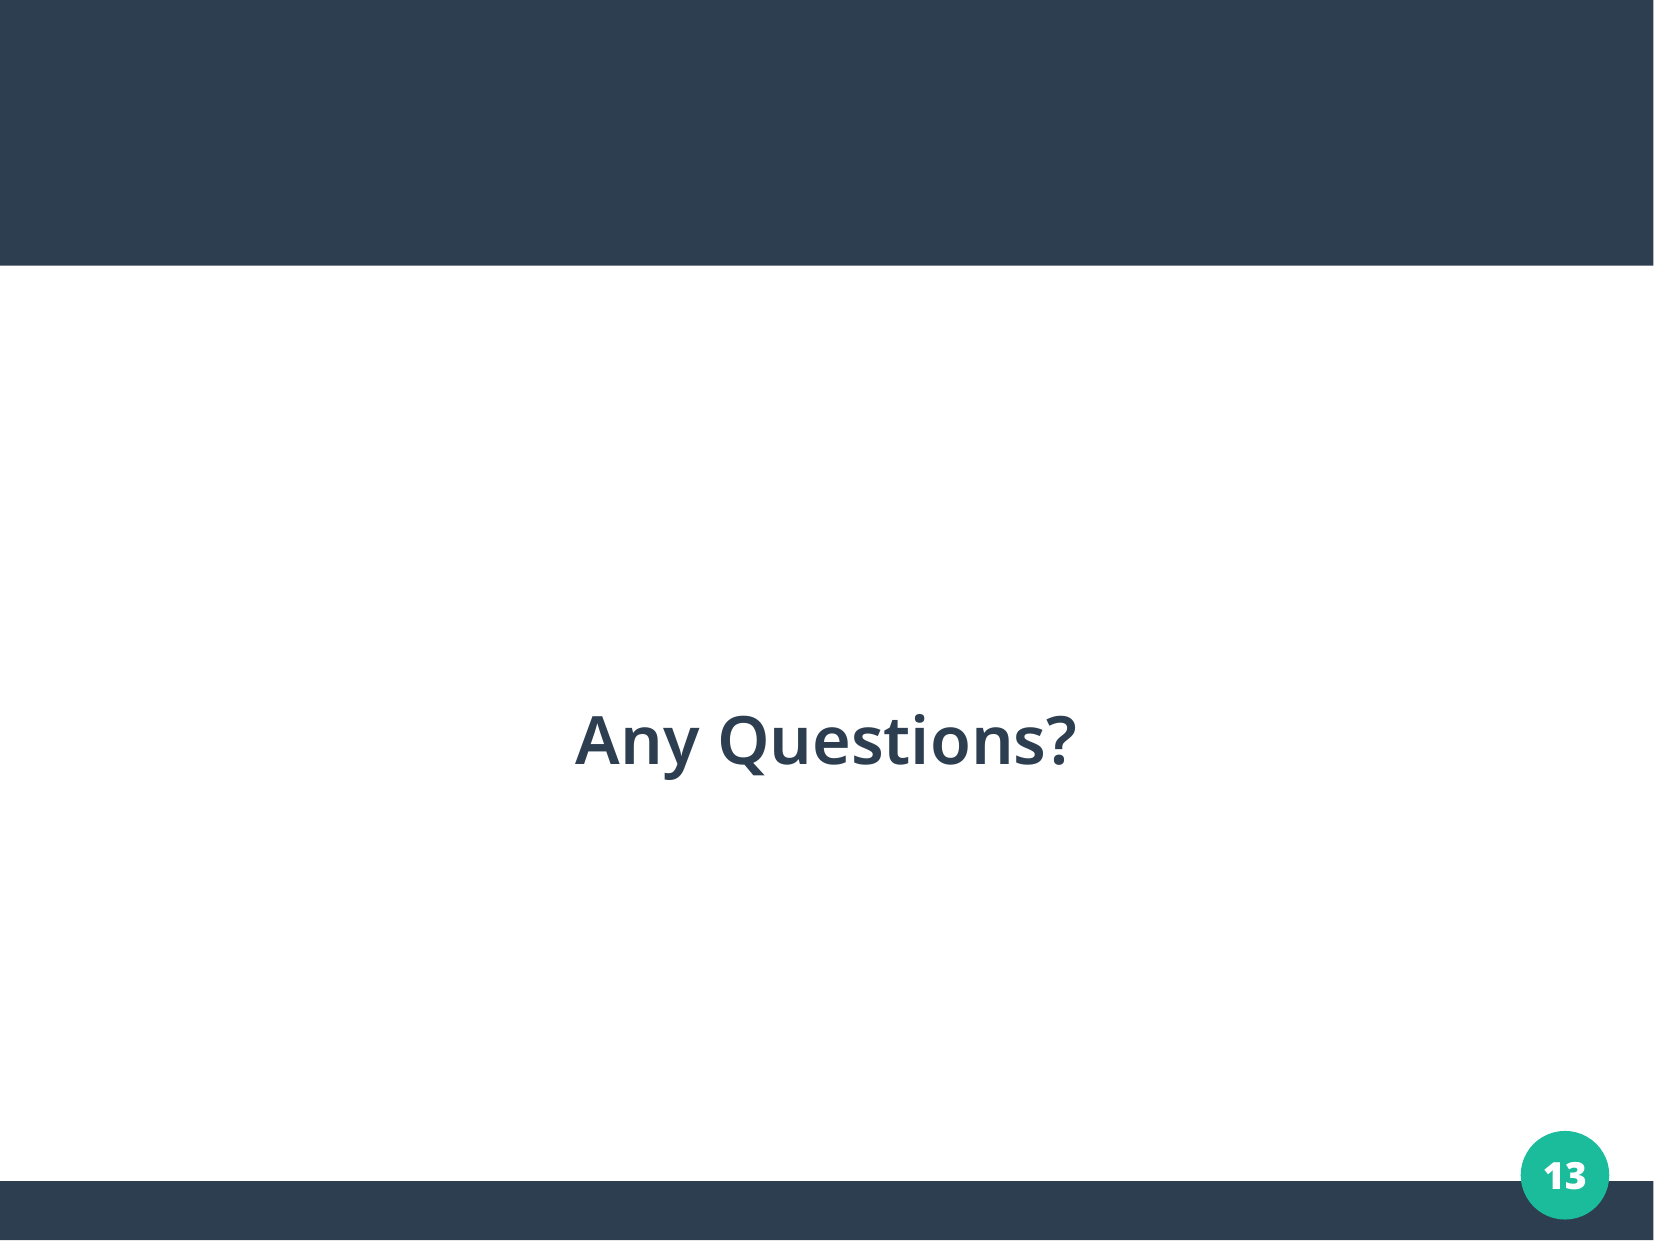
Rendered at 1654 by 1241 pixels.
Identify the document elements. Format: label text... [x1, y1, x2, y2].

list Any Questions? [59, 324, 1595, 1152]
